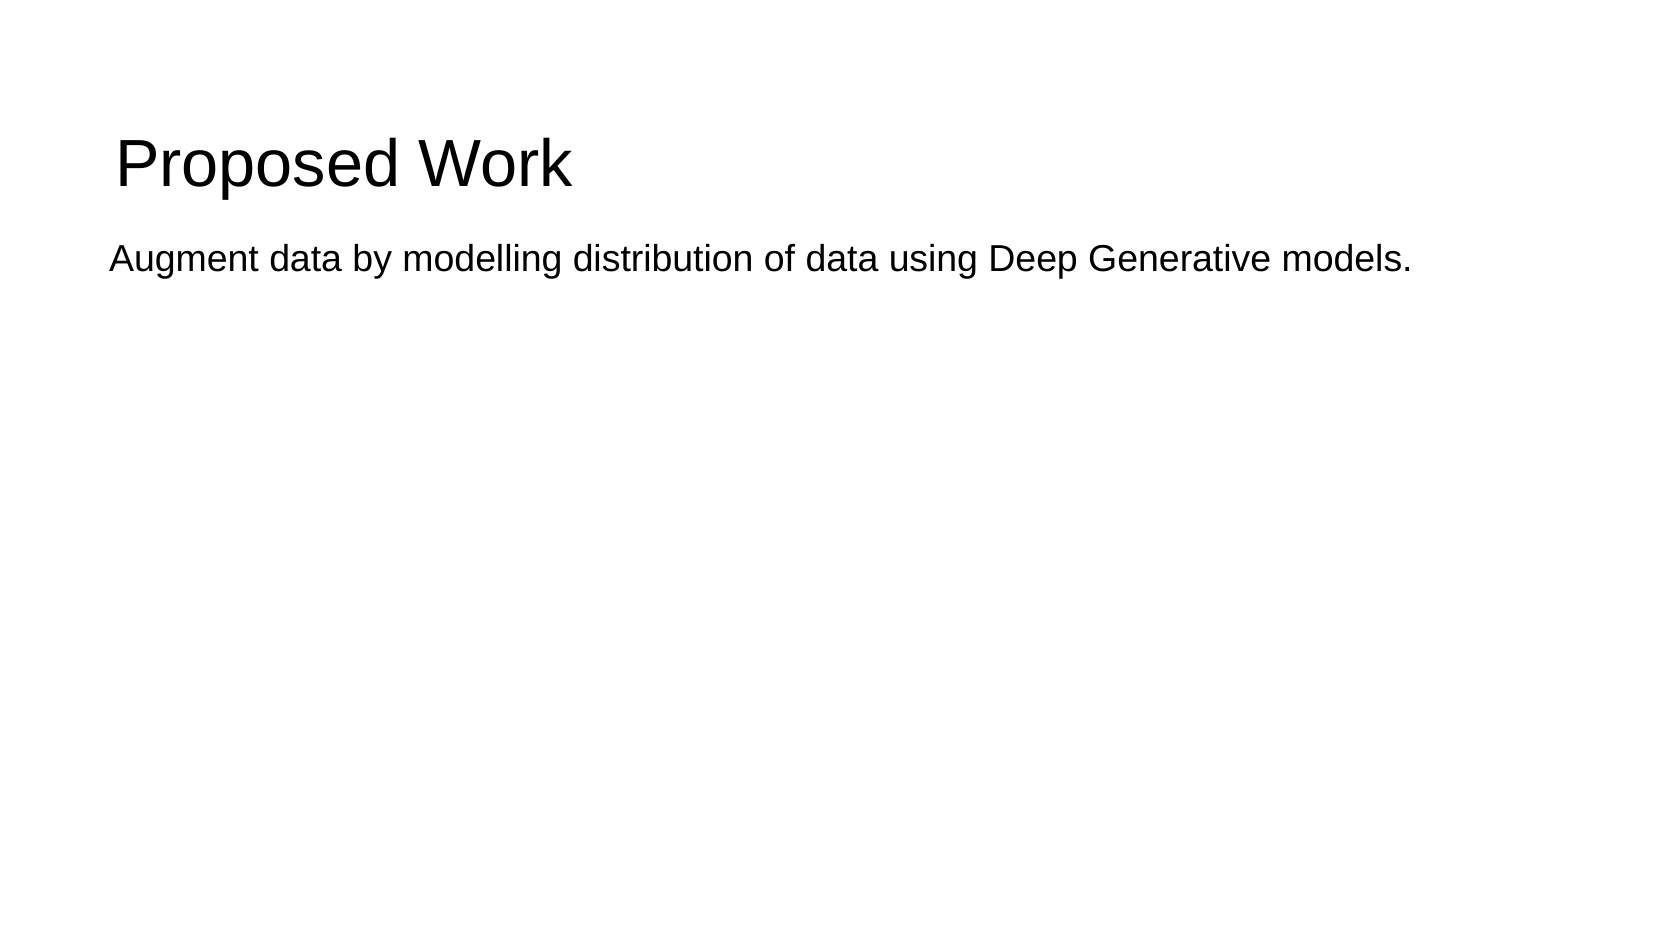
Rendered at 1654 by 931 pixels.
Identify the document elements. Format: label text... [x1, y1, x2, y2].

text_box Proposed Work [100, 118, 1353, 208]
text_box Augment data by modelling distribution of data using Deep Generative models. [94, 230, 1465, 330]
